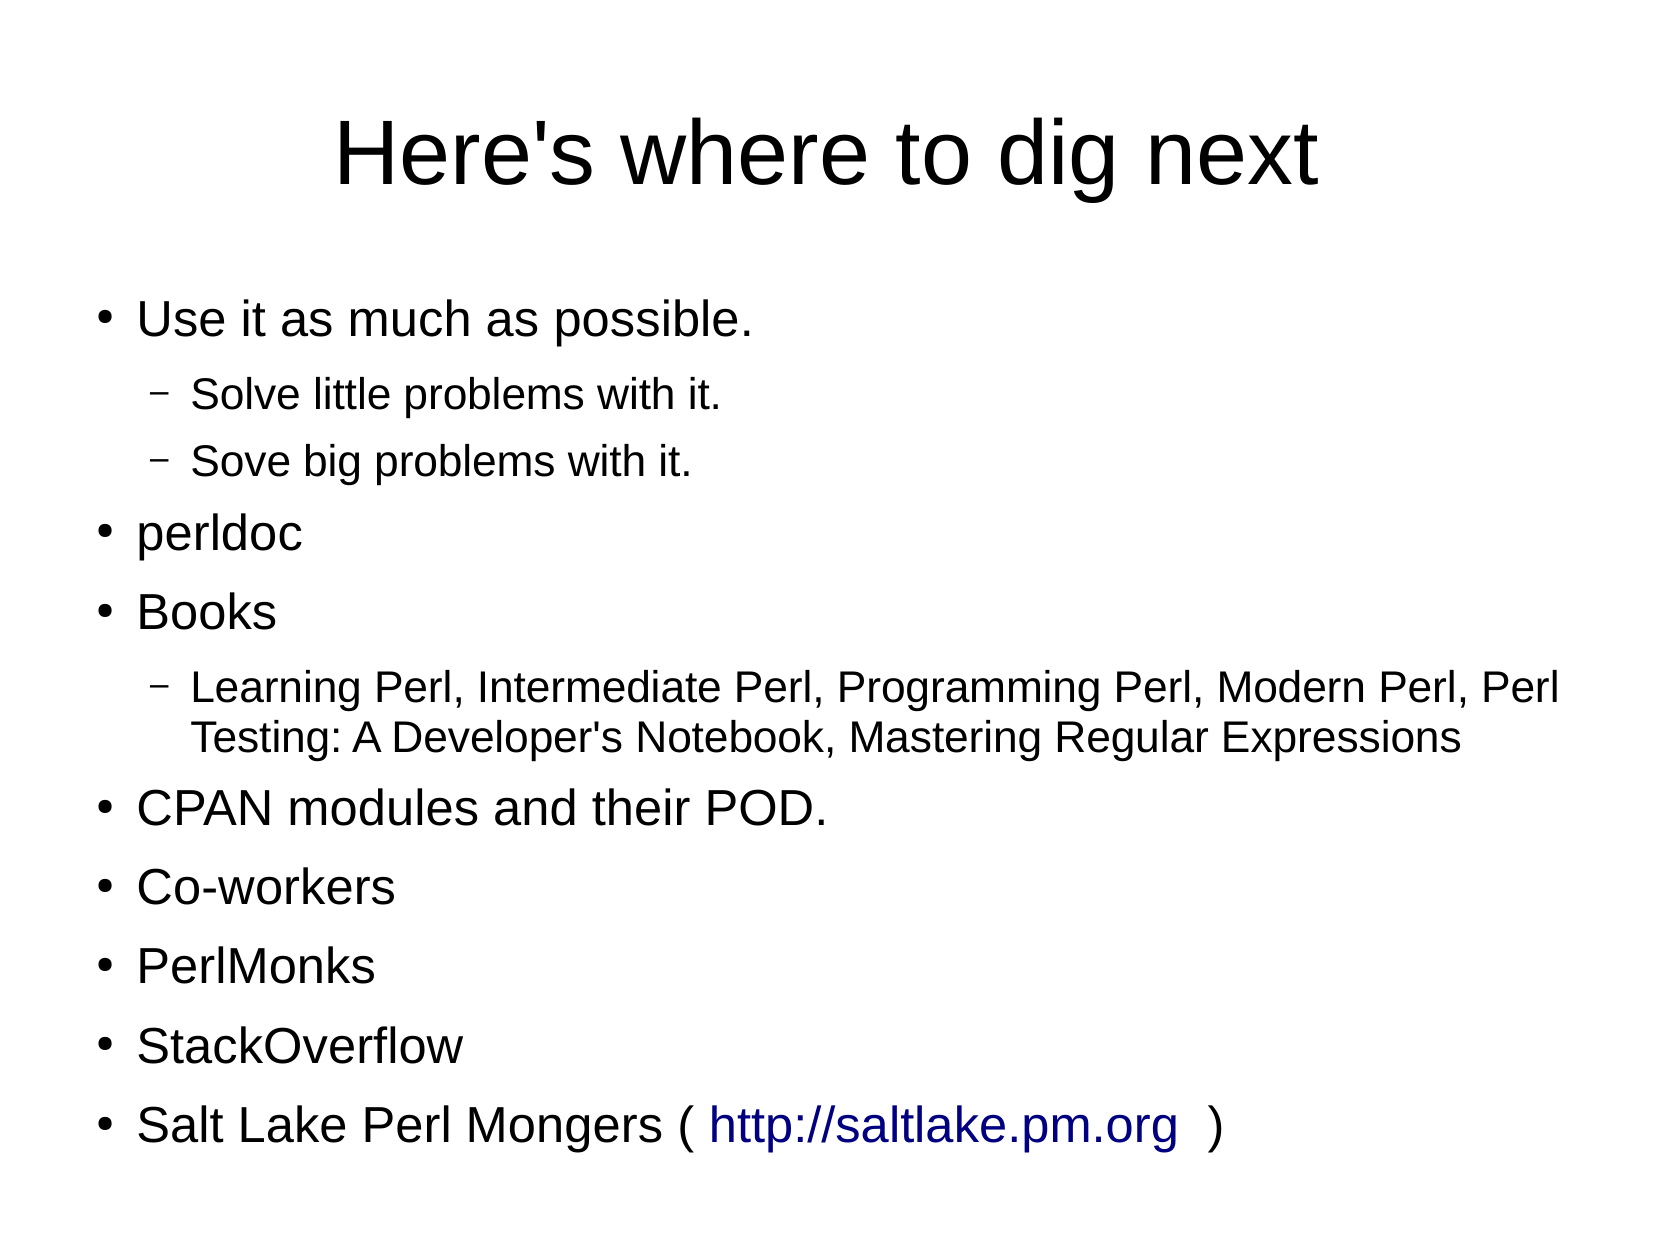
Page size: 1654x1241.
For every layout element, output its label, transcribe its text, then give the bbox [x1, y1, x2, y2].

title Here's where to dig next [82, 49, 1571, 257]
list Use it as much as possible. Solve little problems with it. Sove big problems with it. perldoc Books Learning Perl, Intermediate Perl, Programming Perl, Modern Perl, Perl Testing: A Developer's Notebook, Mastering Regular Expressions CPAN modules and their POD. Co-workers PerlMonks StackOverflow Salt Lake Perl Mongers ( http://saltlake.pm.org ) [82, 290, 1571, 1171]
